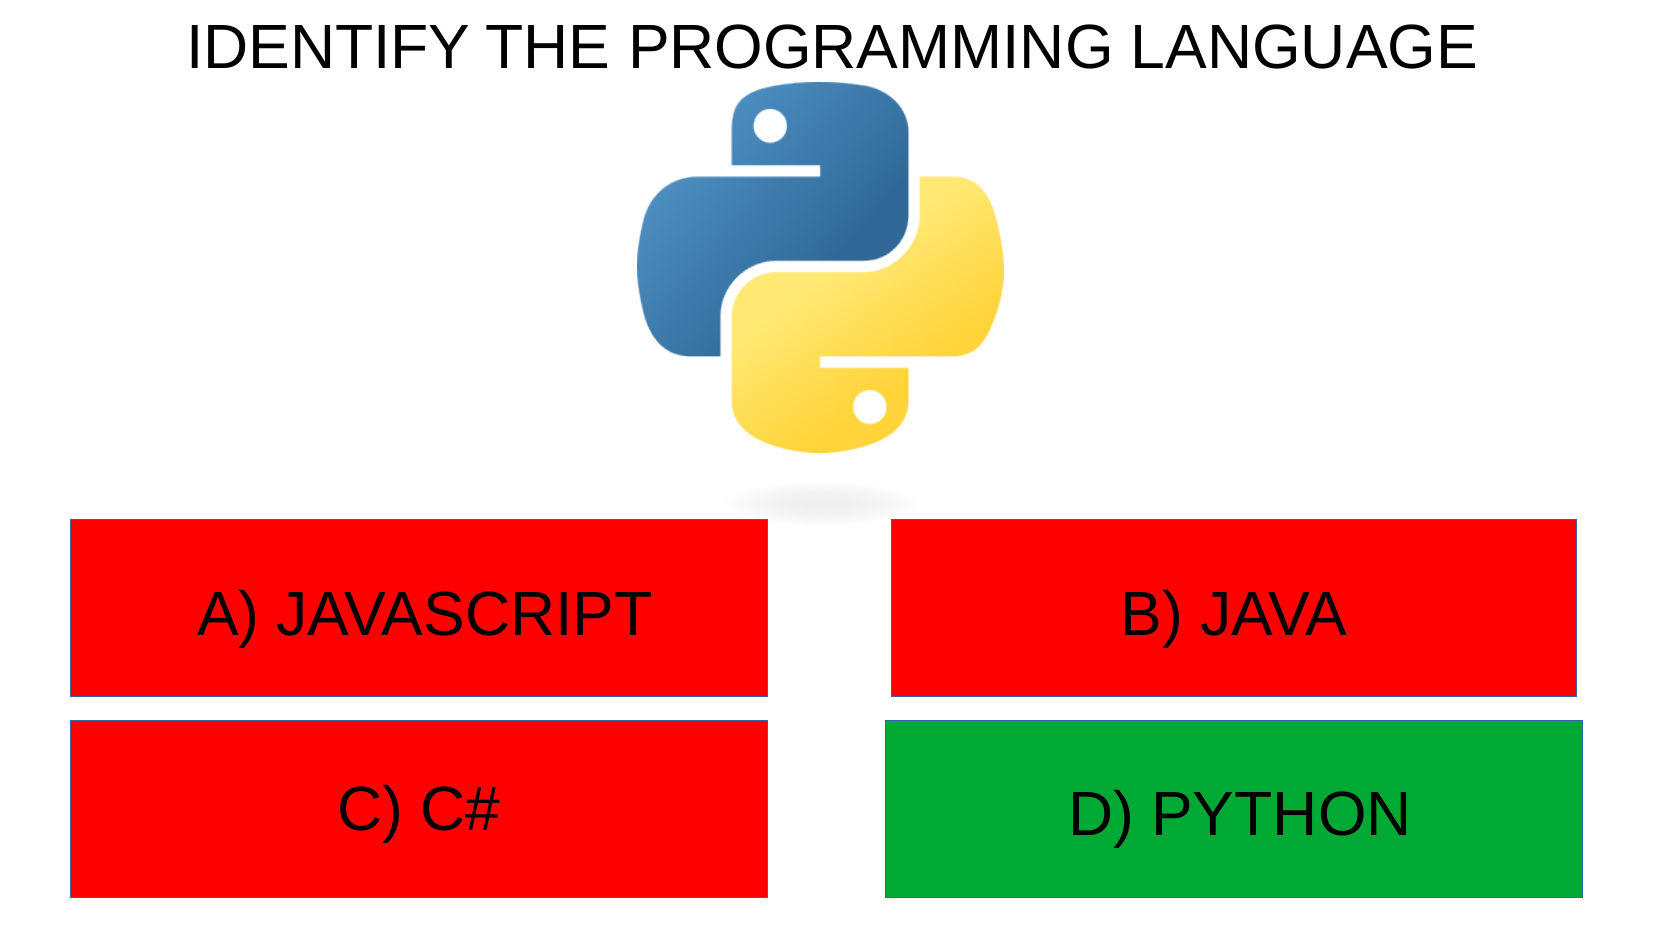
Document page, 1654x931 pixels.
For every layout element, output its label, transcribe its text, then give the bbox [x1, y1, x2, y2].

title IDENTIFY THE PROGRAMMING LANGUAGE [88, 0, 1577, 125]
text_box [885, 720, 1583, 898]
title A) JAVASCRIPT [0, 535, 909, 691]
text_box [70, 691, 768, 697]
title B) JAVA [909, 535, 1560, 692]
picture [637, 82, 1004, 527]
title C) C# [70, 730, 768, 886]
text_box [891, 519, 1577, 697]
title D) PYTHON [891, 736, 1589, 892]
text_box [70, 519, 768, 535]
text_box [70, 720, 768, 730]
text_box [70, 886, 768, 898]
